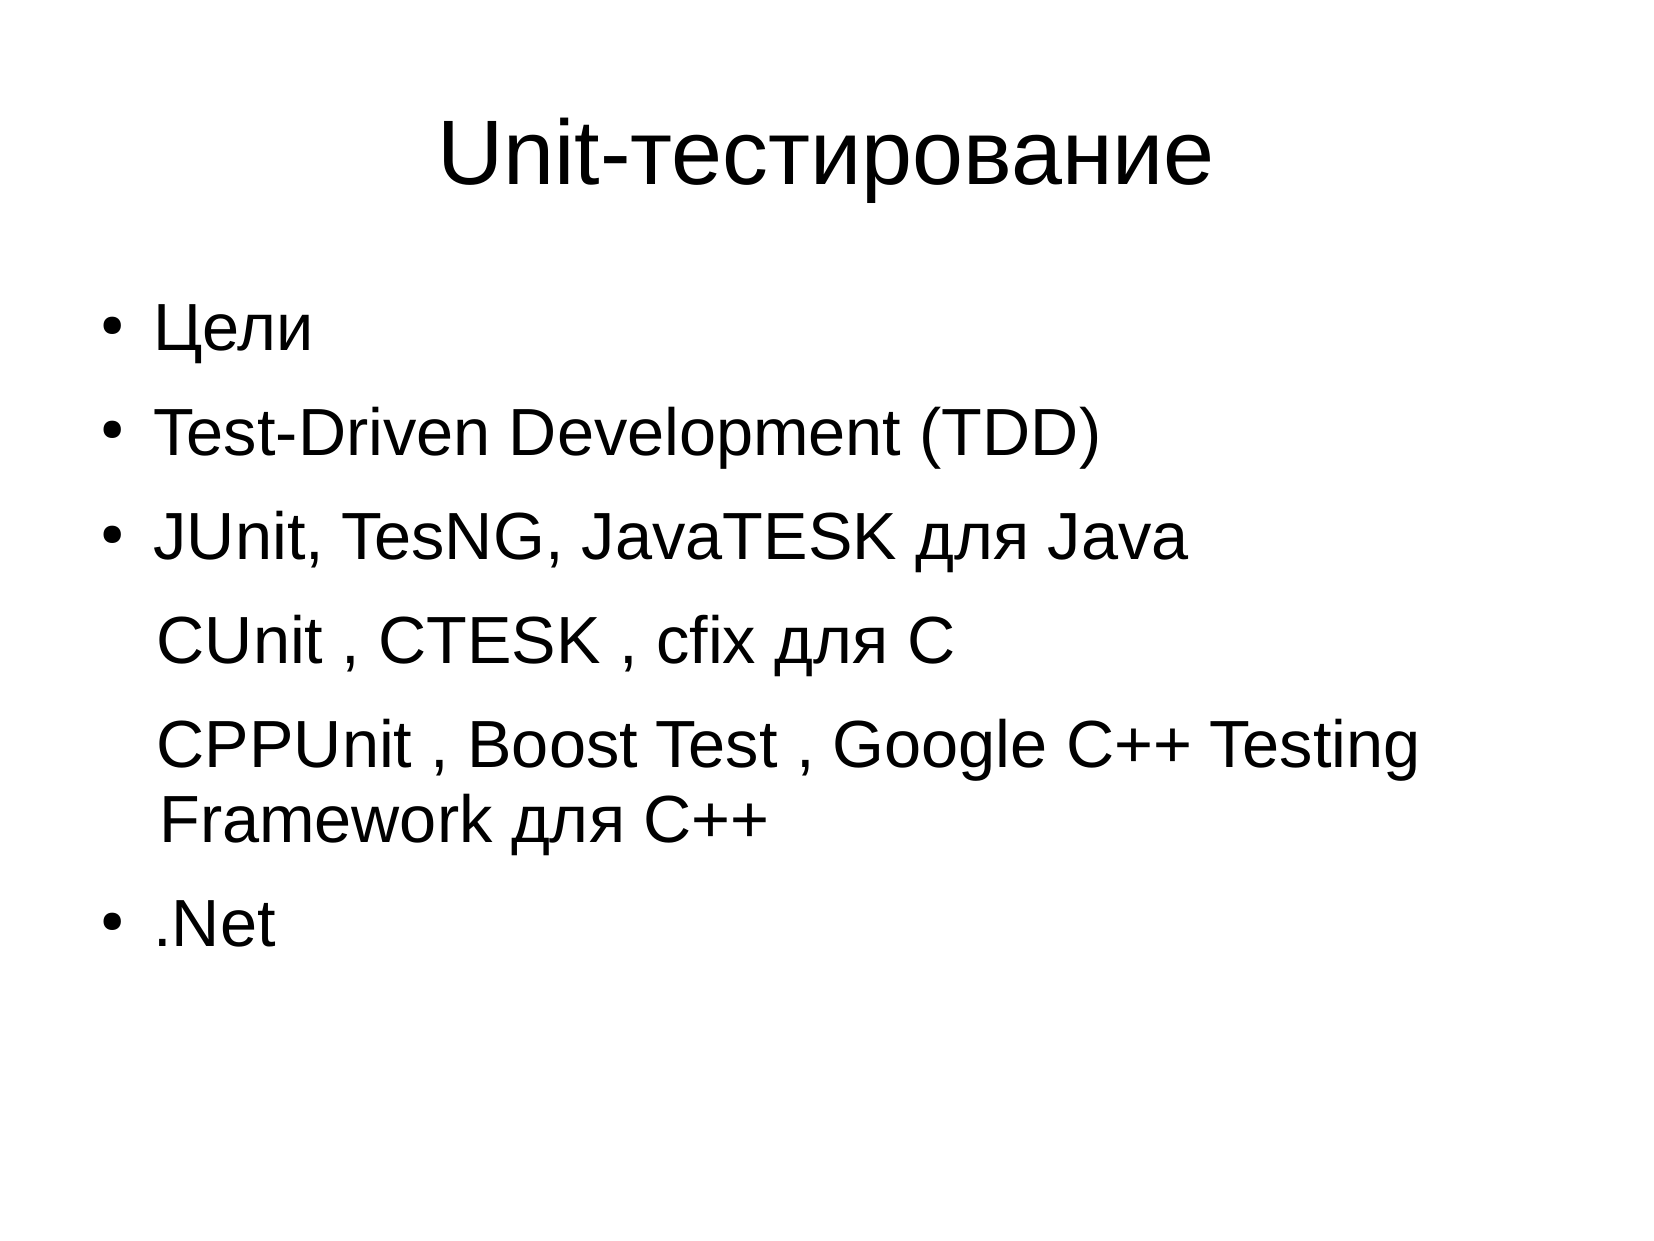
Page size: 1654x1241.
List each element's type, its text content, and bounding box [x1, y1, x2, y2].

title Unit-тестирование [82, 49, 1571, 257]
list Цели Test-Driven Development (TDD) JUnit, TesNG, JavaTESK для Java CUnit , CTESK , cfix для С CPPUnit , Boost Test , Google C++ Testing Framework для С++ .Net [82, 290, 1571, 1109]
